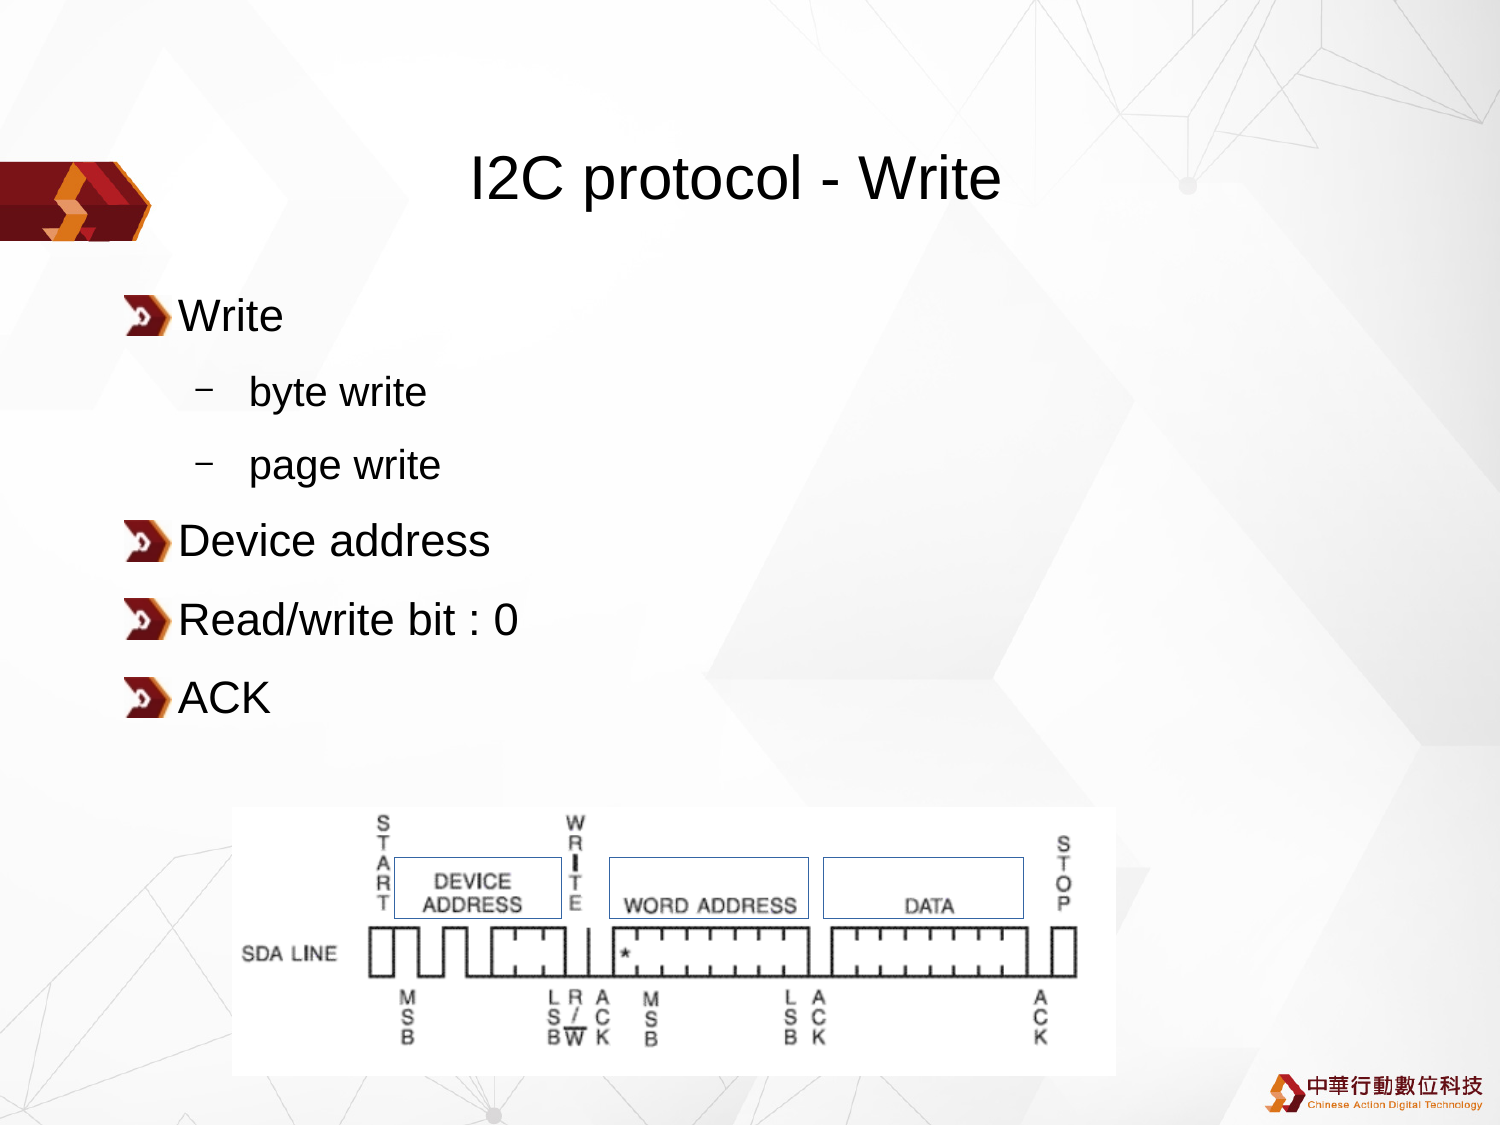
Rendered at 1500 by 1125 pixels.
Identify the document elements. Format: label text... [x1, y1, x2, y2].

title I2C protocol - Write [107, 101, 1367, 255]
picture [0, 0, 1500, 1125]
list Write byte write page write Device address Read/write bit : 0 ACK [107, 290, 1425, 943]
